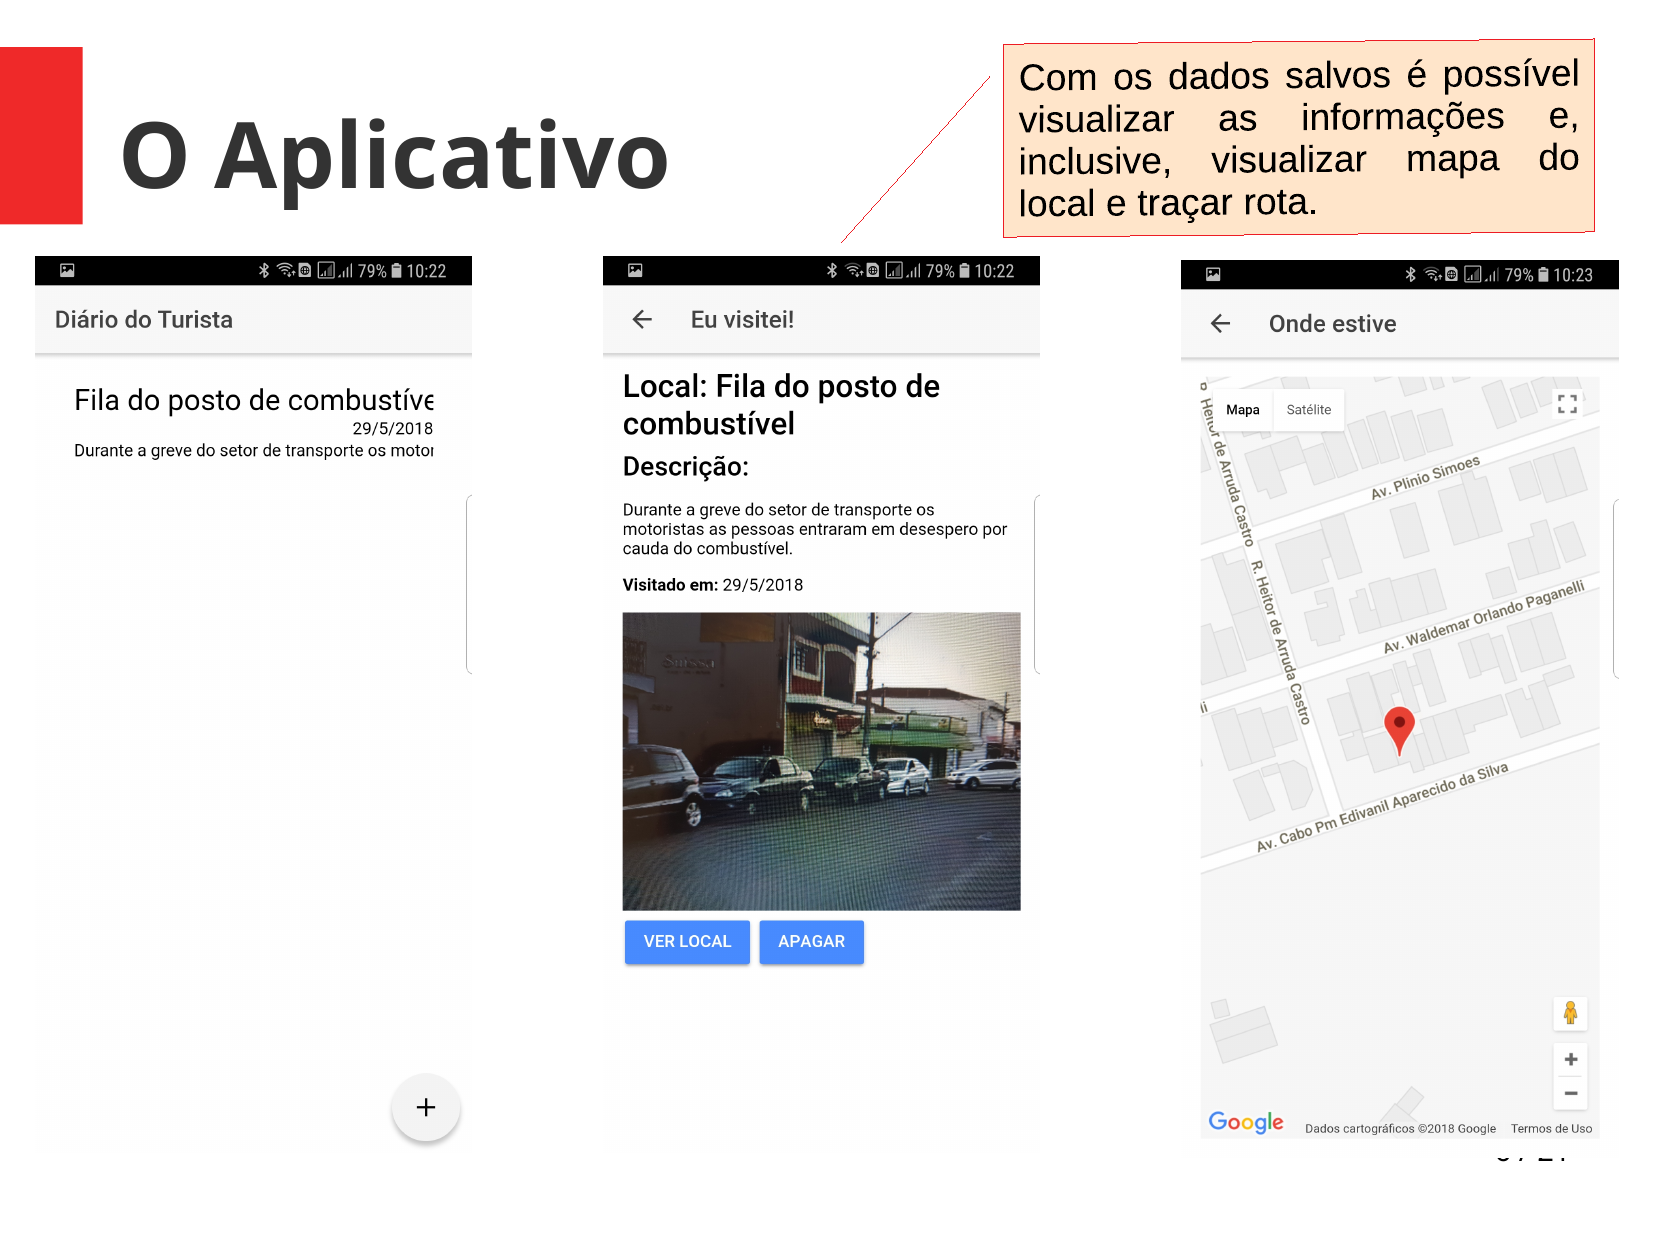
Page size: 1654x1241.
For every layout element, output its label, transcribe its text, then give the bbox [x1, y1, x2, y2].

picture [603, 256, 1040, 1153]
picture [35, 256, 472, 1153]
title O Aplicativo [118, 49, 1571, 257]
text_box Com os dados salvos é possível visualizar as informações e, inclusive, visualizar mapa do local e traçar rota. [1003, 38, 1595, 238]
picture [1181, 260, 1619, 1158]
